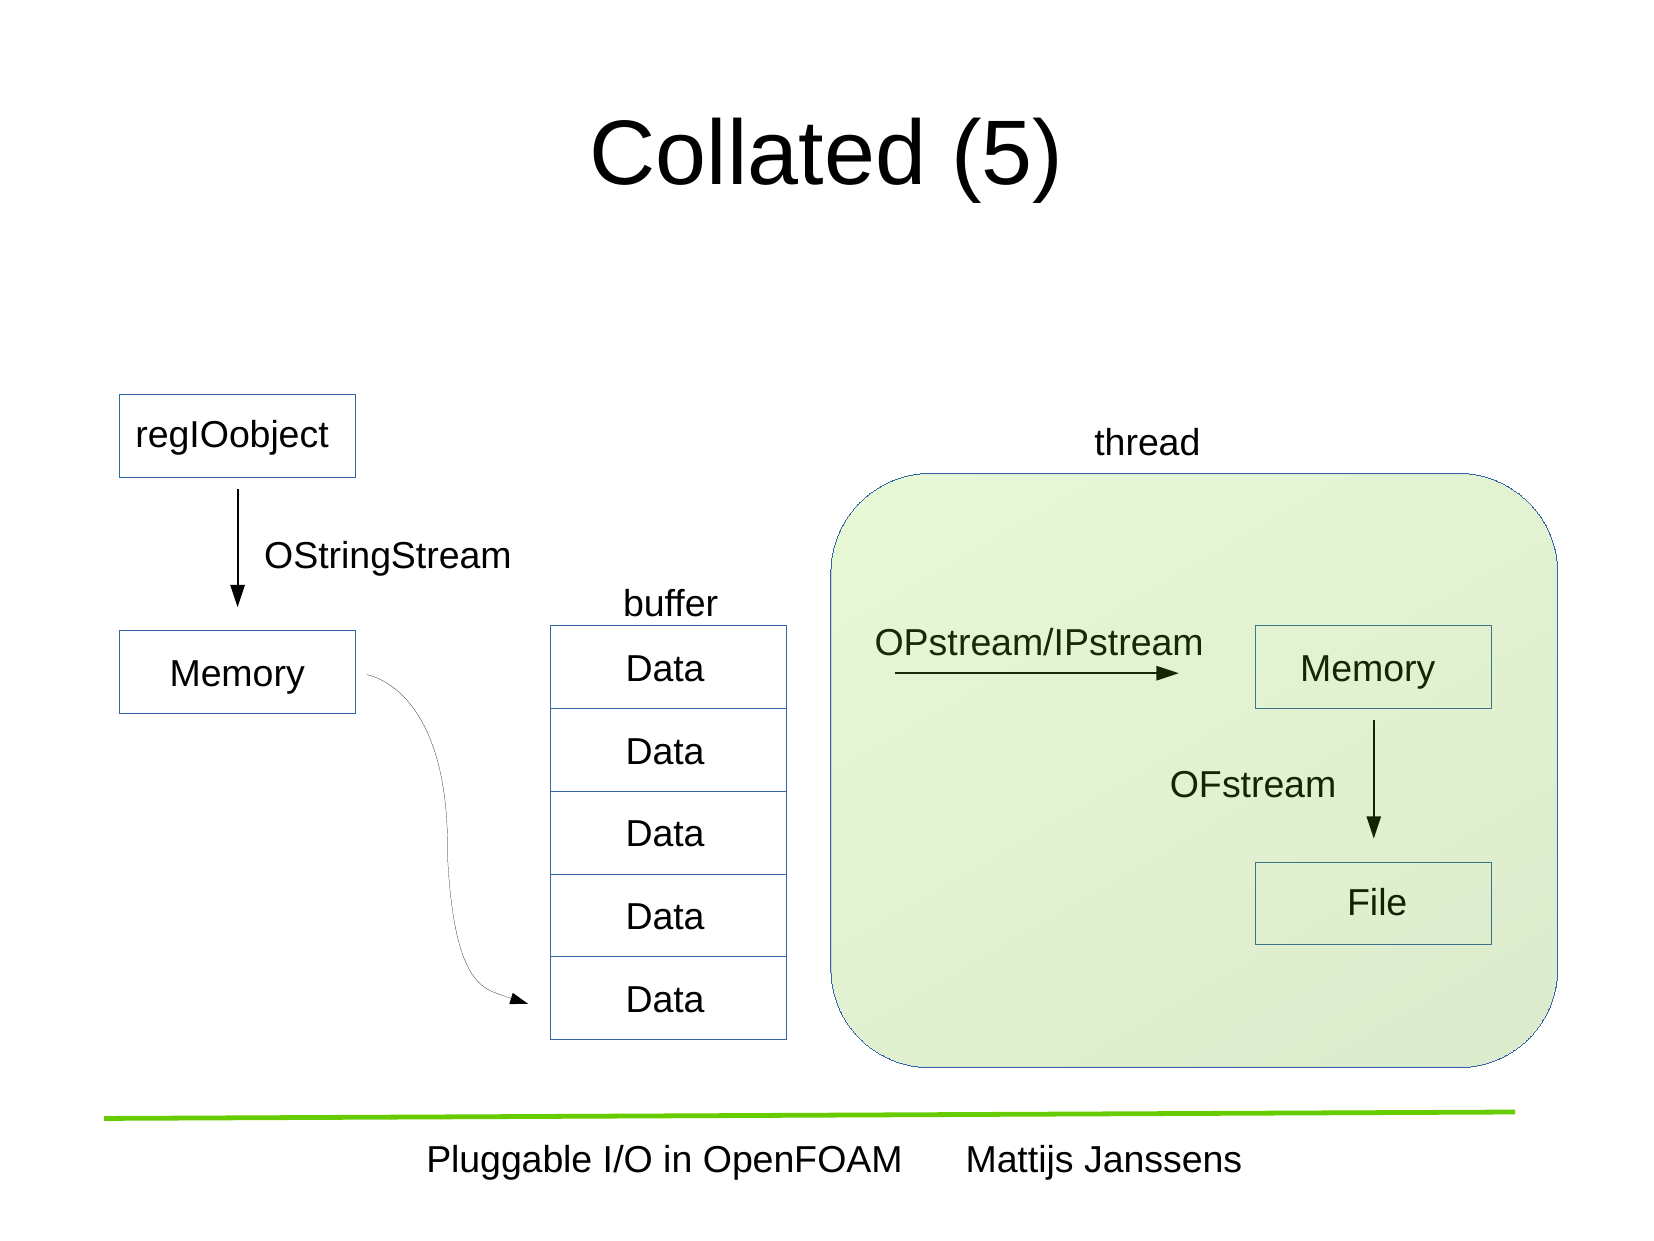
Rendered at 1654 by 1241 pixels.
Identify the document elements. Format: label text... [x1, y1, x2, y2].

text_box Data [610, 640, 751, 697]
text_box Memory [154, 644, 320, 702]
text_box Data [610, 970, 751, 1028]
text_box Data [610, 722, 751, 780]
text_box regIOobject [120, 406, 344, 464]
title Collated (5) [82, 49, 1571, 257]
text_box buffer [608, 575, 734, 633]
text_box Data [610, 805, 751, 863]
text_box Data [610, 888, 751, 945]
text_box OStringStream [249, 526, 527, 584]
text_box [830, 473, 1558, 1068]
text_box thread [1079, 414, 1216, 472]
